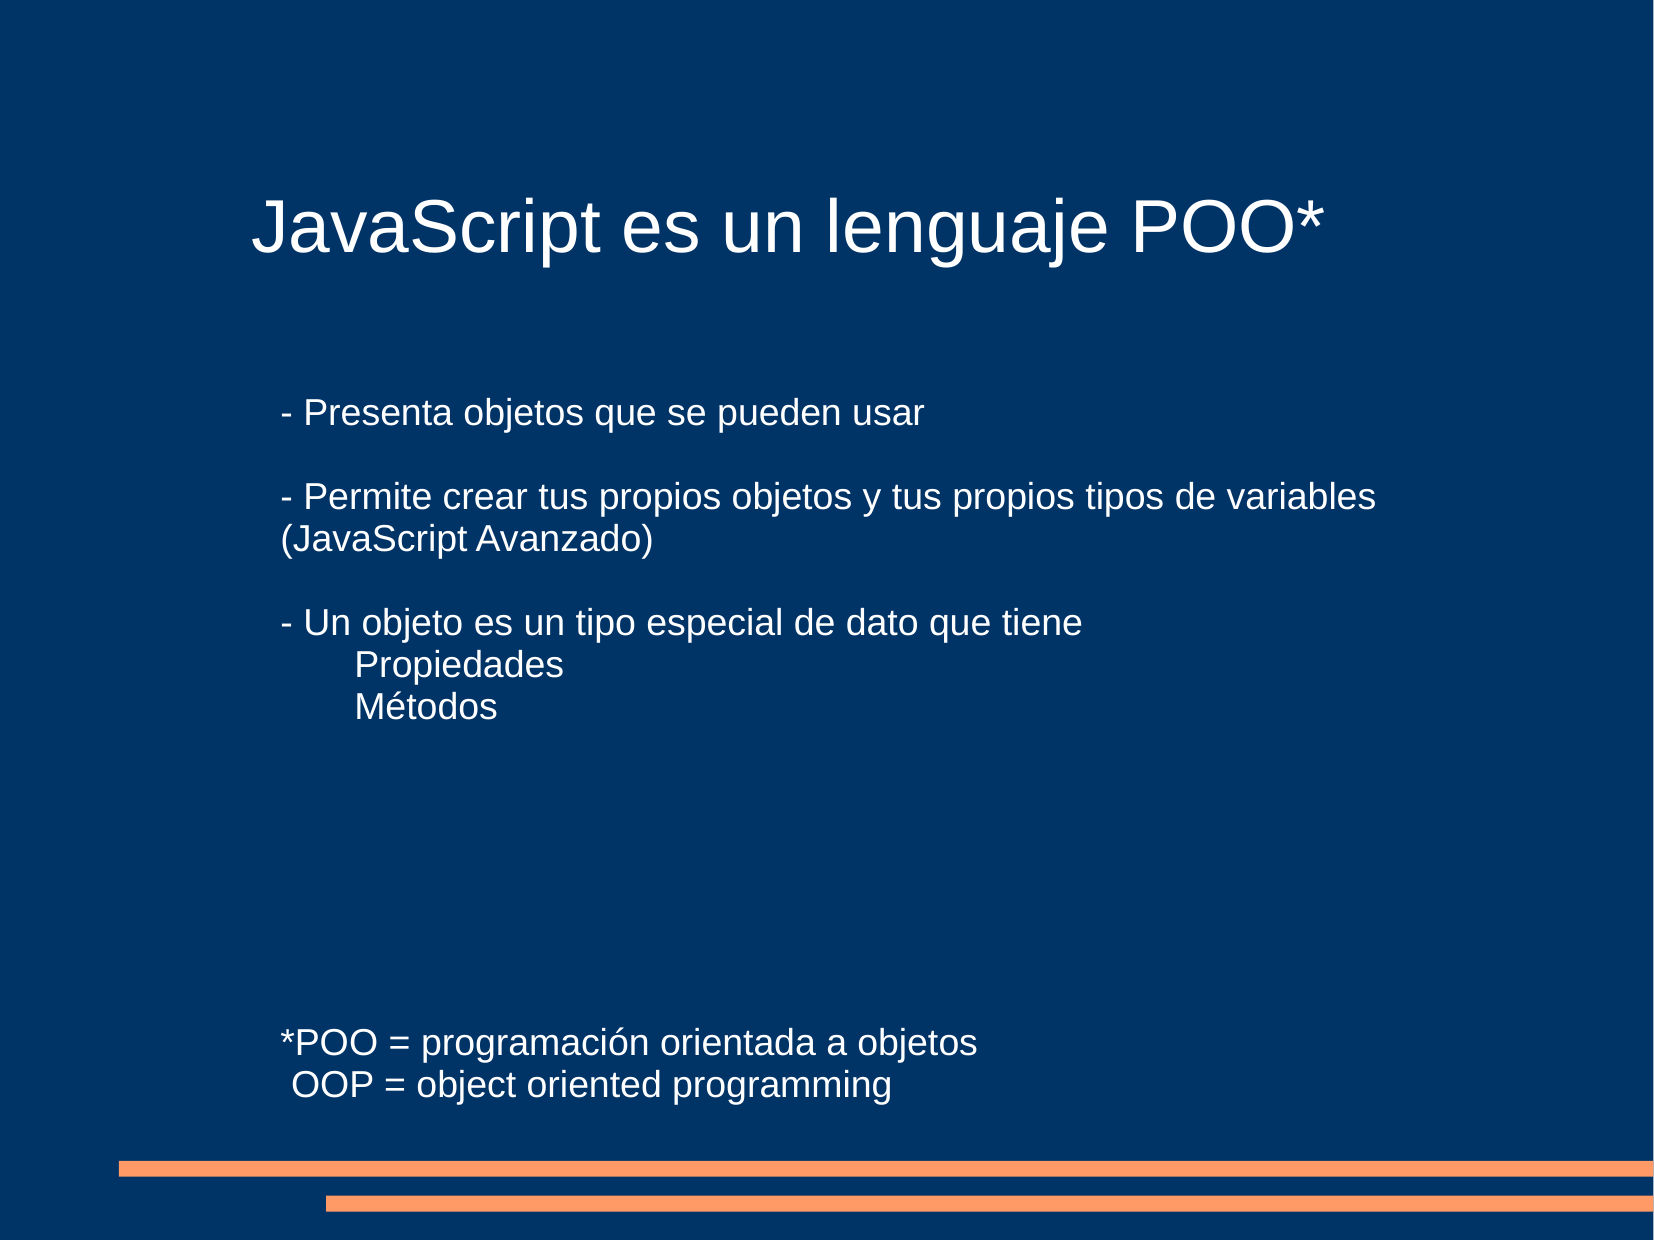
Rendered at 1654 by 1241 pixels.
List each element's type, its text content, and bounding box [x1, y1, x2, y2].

text_box - Presenta objetos que se pueden usar - Permite crear tus propios objetos y tus propios tipos de variables (JavaScript Avanzado) - Un objeto es un tipo especial de dato que tiene Propiedades Métodos *POO = programación orientada a objetos OOP = object oriented programming [265, 383, 1536, 1155]
text_box JavaScript es un lenguaje POO* [236, 177, 1359, 276]
